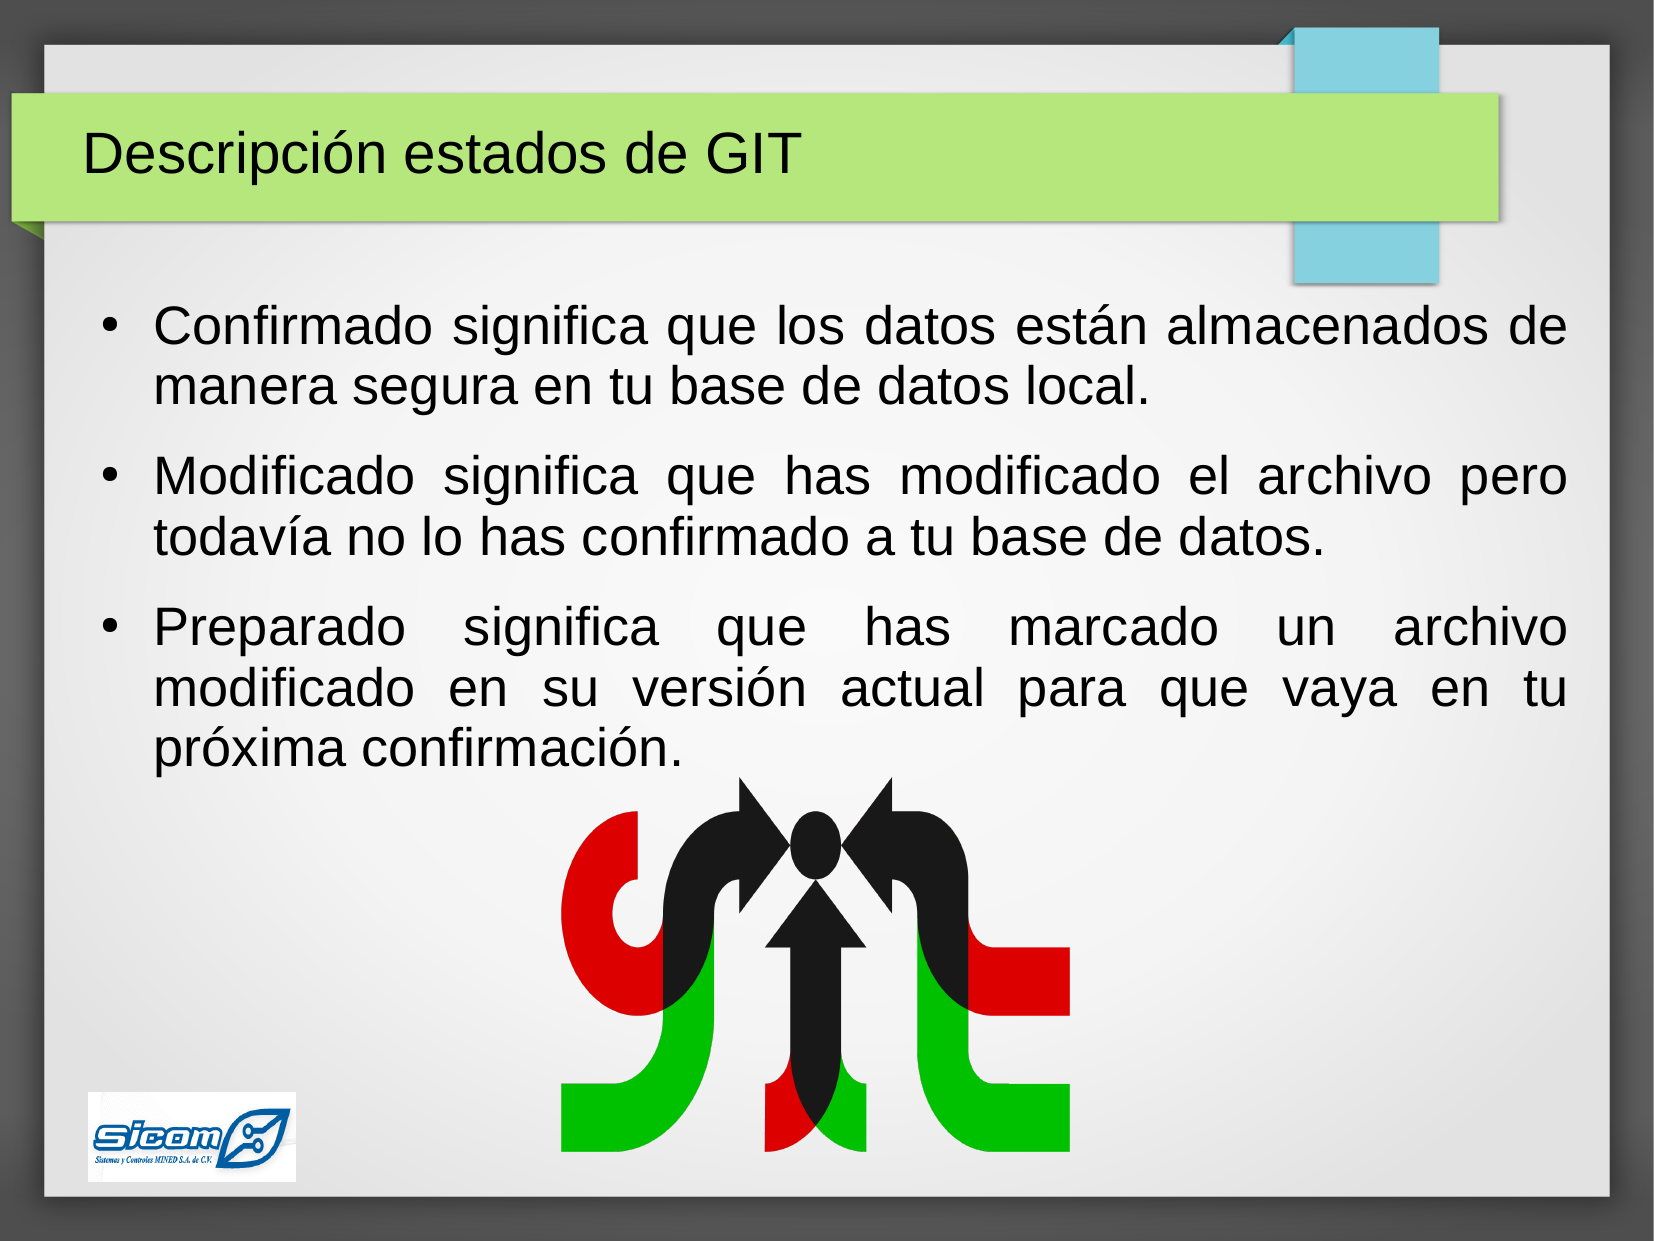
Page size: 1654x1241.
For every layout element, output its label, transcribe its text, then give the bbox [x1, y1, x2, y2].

list Confirmado significa que los datos están almacenados de manera segura en tu base de datos local. Modificado significa que has modificado el archivo pero todavía no lo has confirmado a tu base de datos. Preparado significa que has marcado un archivo modificado en su versión actual para que vaya en tu próxima confirmación. [82, 295, 1571, 1015]
picture [0, 0, 1654, 1241]
title Descripción estados de GIT [82, 94, 1264, 213]
